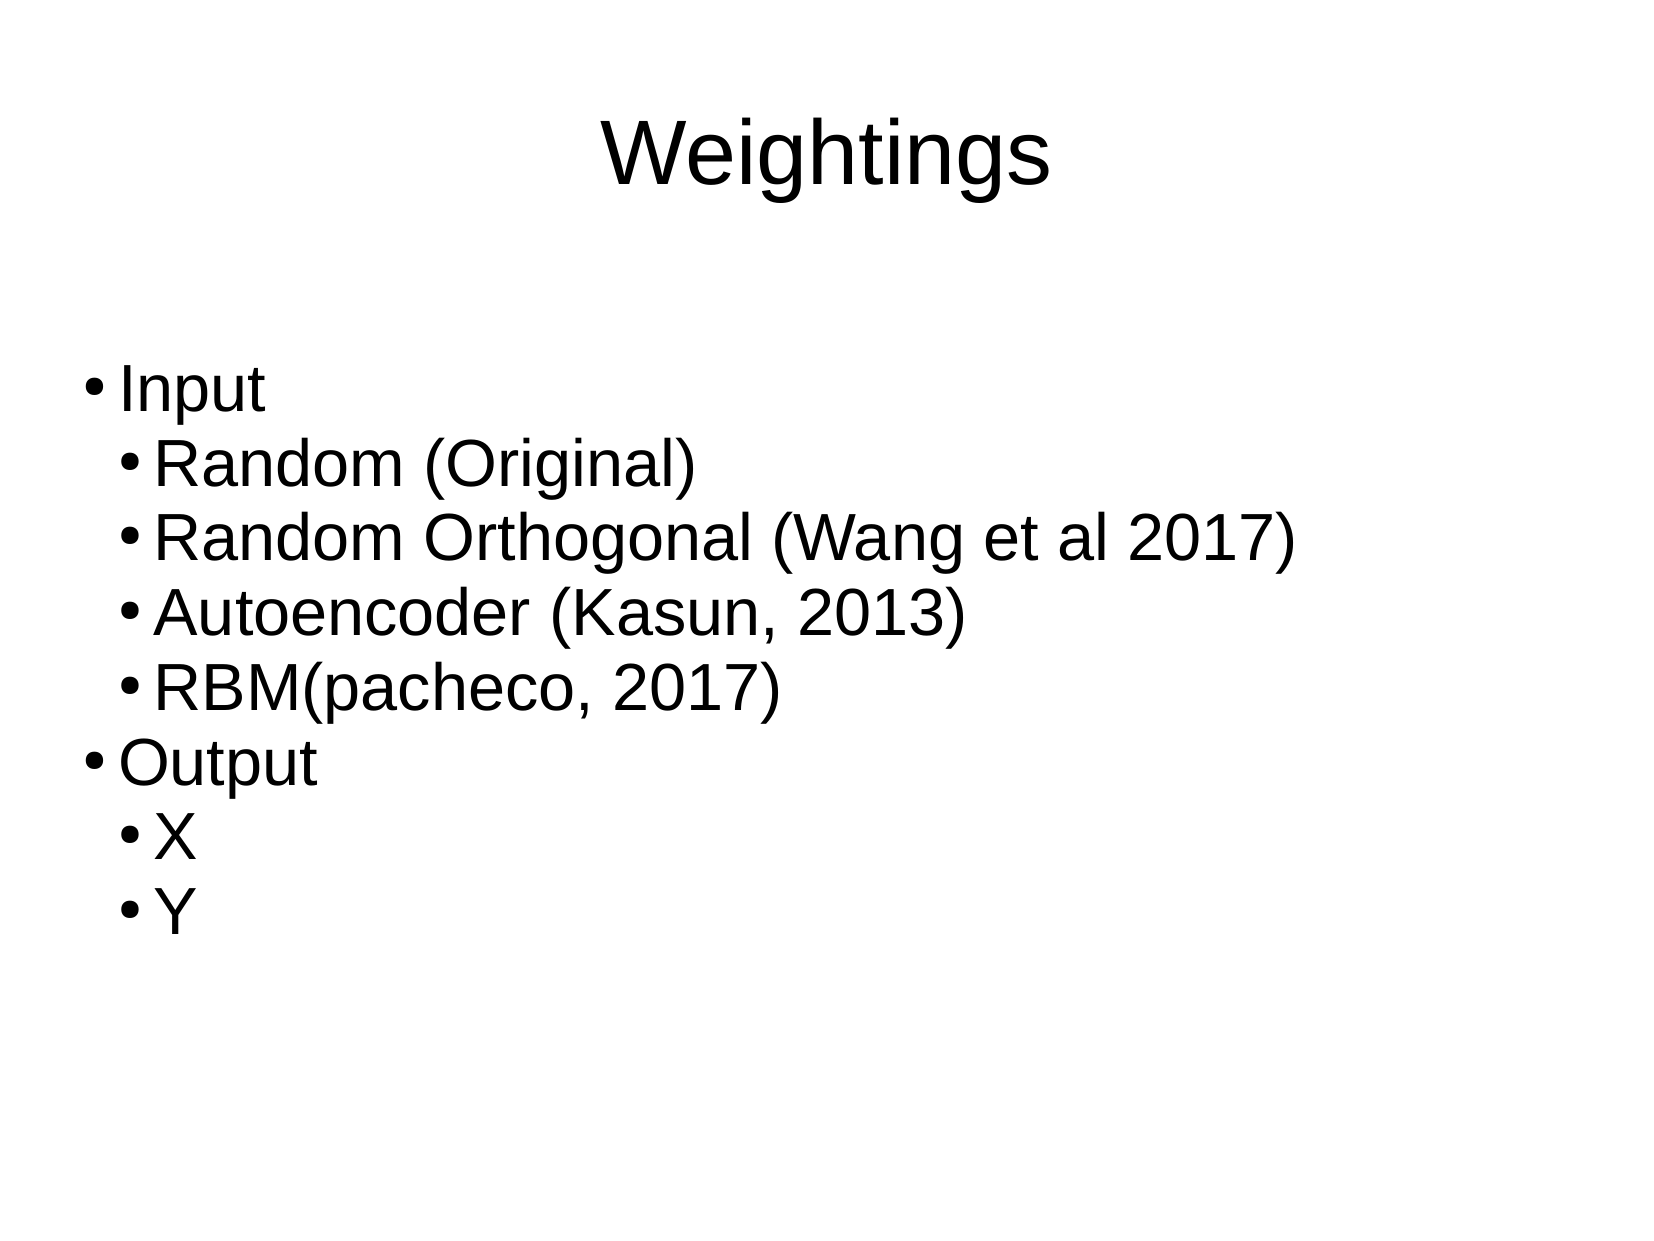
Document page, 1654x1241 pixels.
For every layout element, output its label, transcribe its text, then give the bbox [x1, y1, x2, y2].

title Weightings [82, 49, 1571, 257]
subtitle Input Random (Original) Random Orthogonal (Wang et al 2017) Autoencoder (Kasun, 2013) RBM(pacheco, 2017) Output X Y [82, 290, 1571, 1010]
